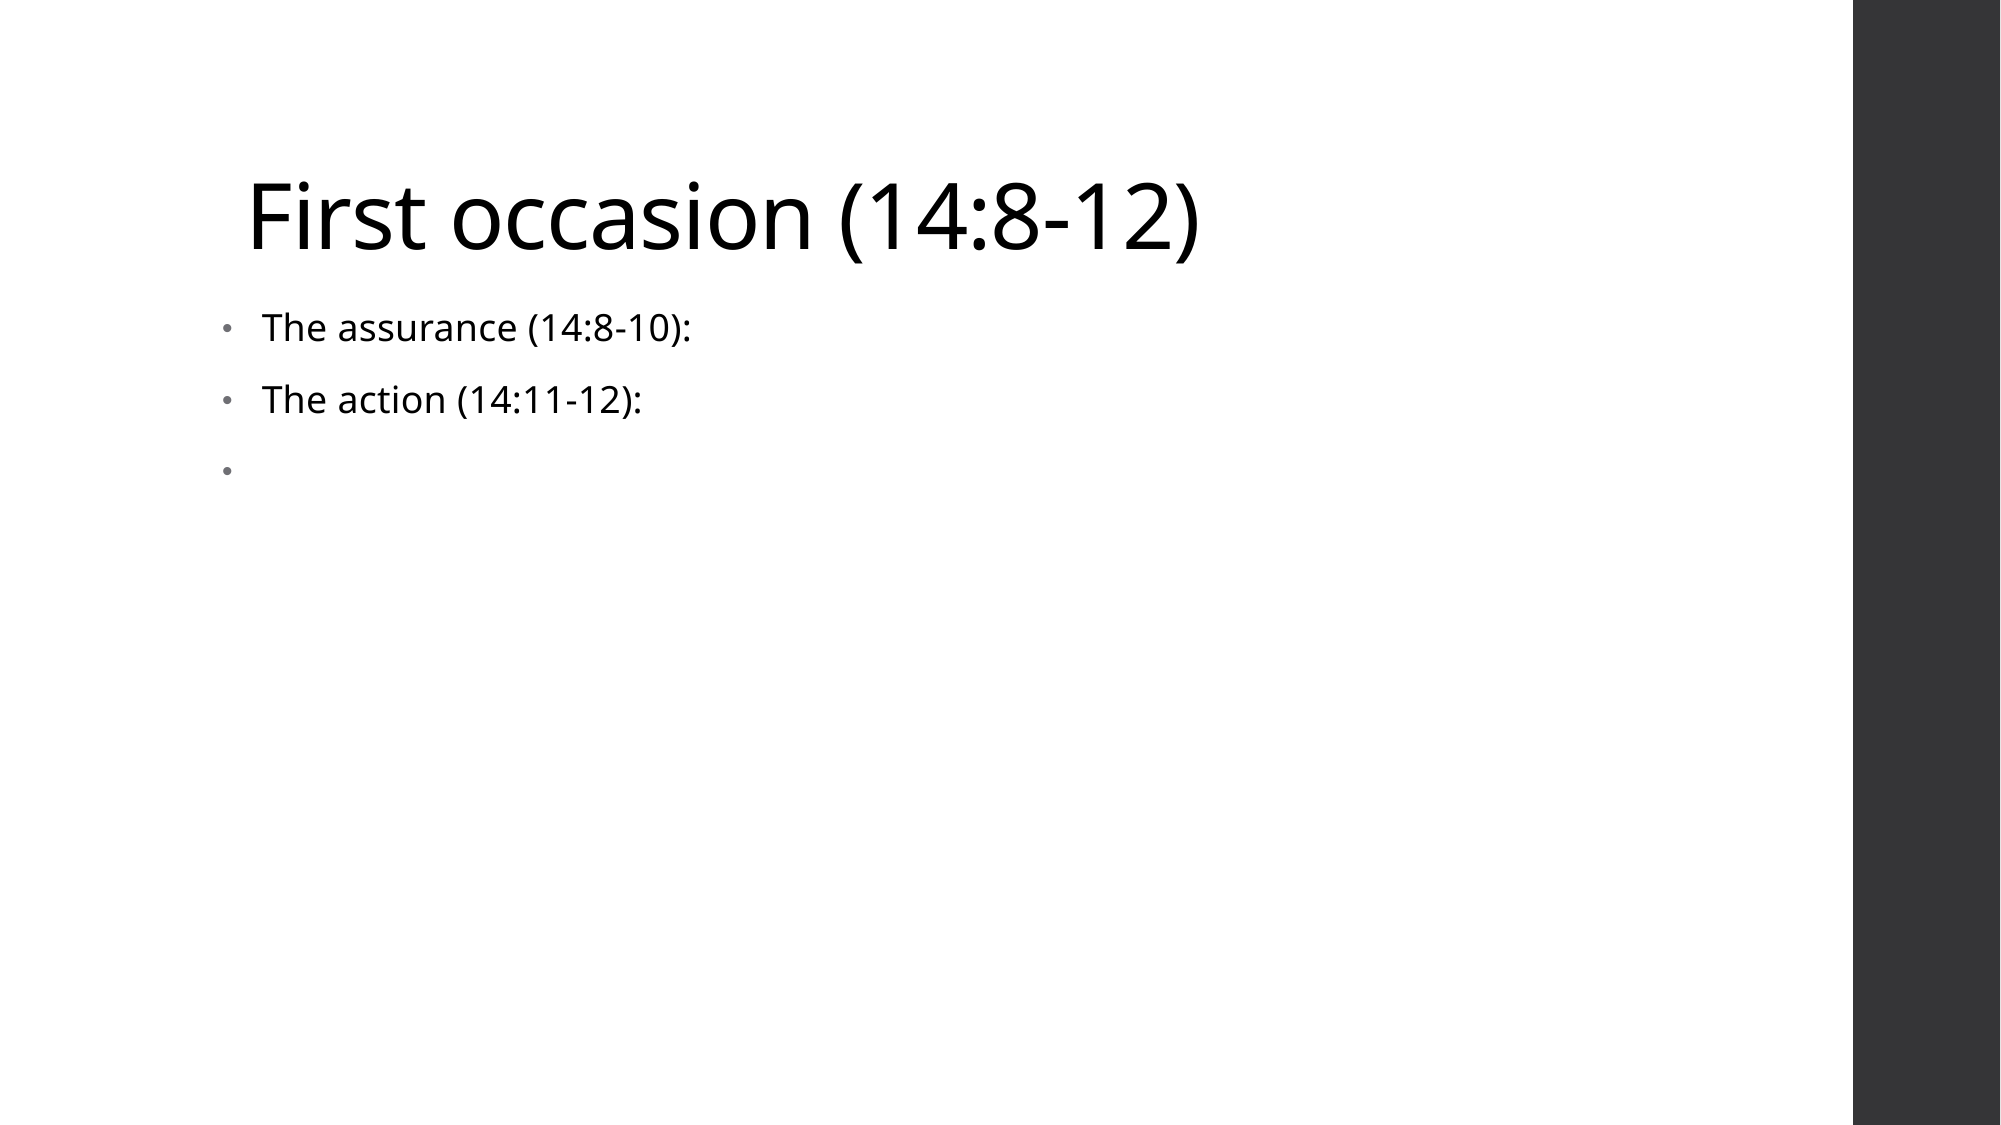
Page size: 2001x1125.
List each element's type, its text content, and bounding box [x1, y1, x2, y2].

title First occasion (14:8-12) [206, 60, 1797, 278]
list The assurance (14:8-10): The action (14:11-12): [206, 299, 1617, 1014]
